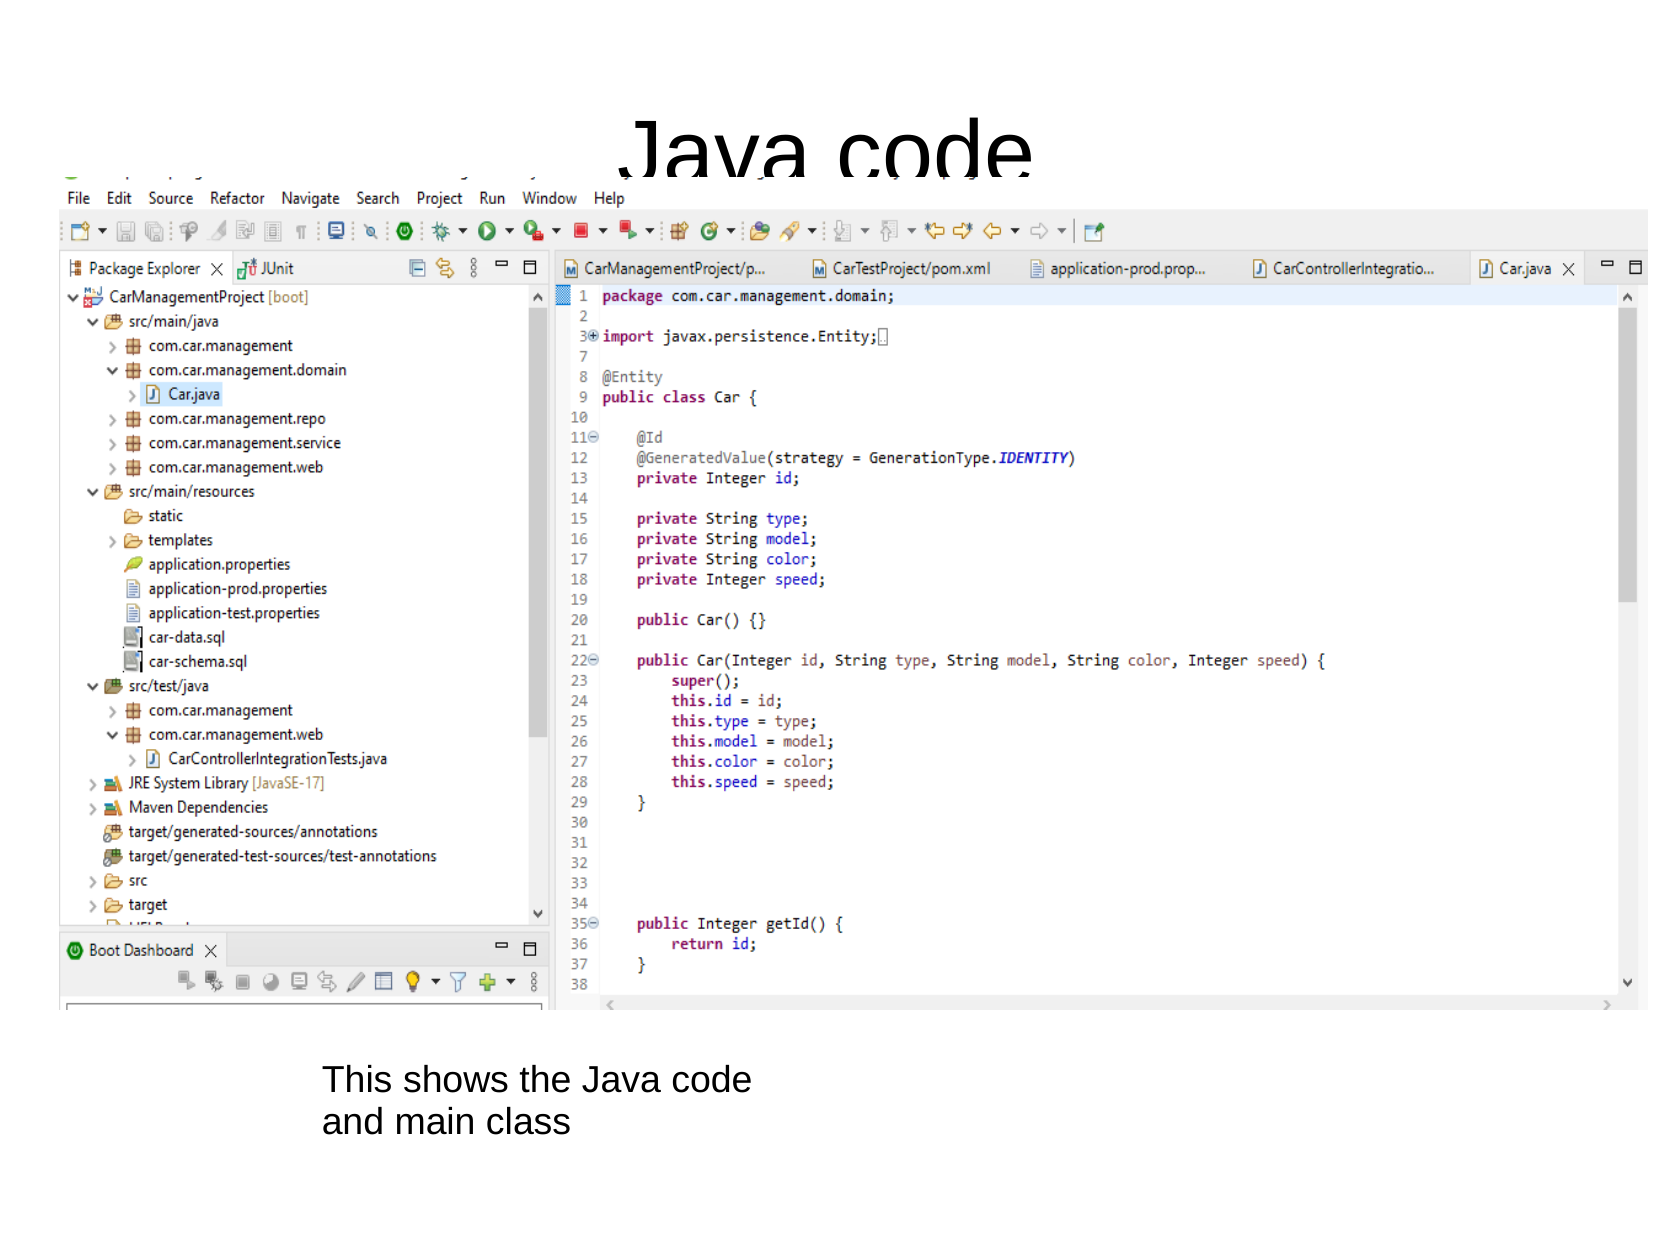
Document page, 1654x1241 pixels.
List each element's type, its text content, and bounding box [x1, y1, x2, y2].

picture [59, 177, 1648, 1010]
text_box This shows the Java code and main class [307, 1051, 804, 1151]
title Java code [82, 49, 1571, 177]
